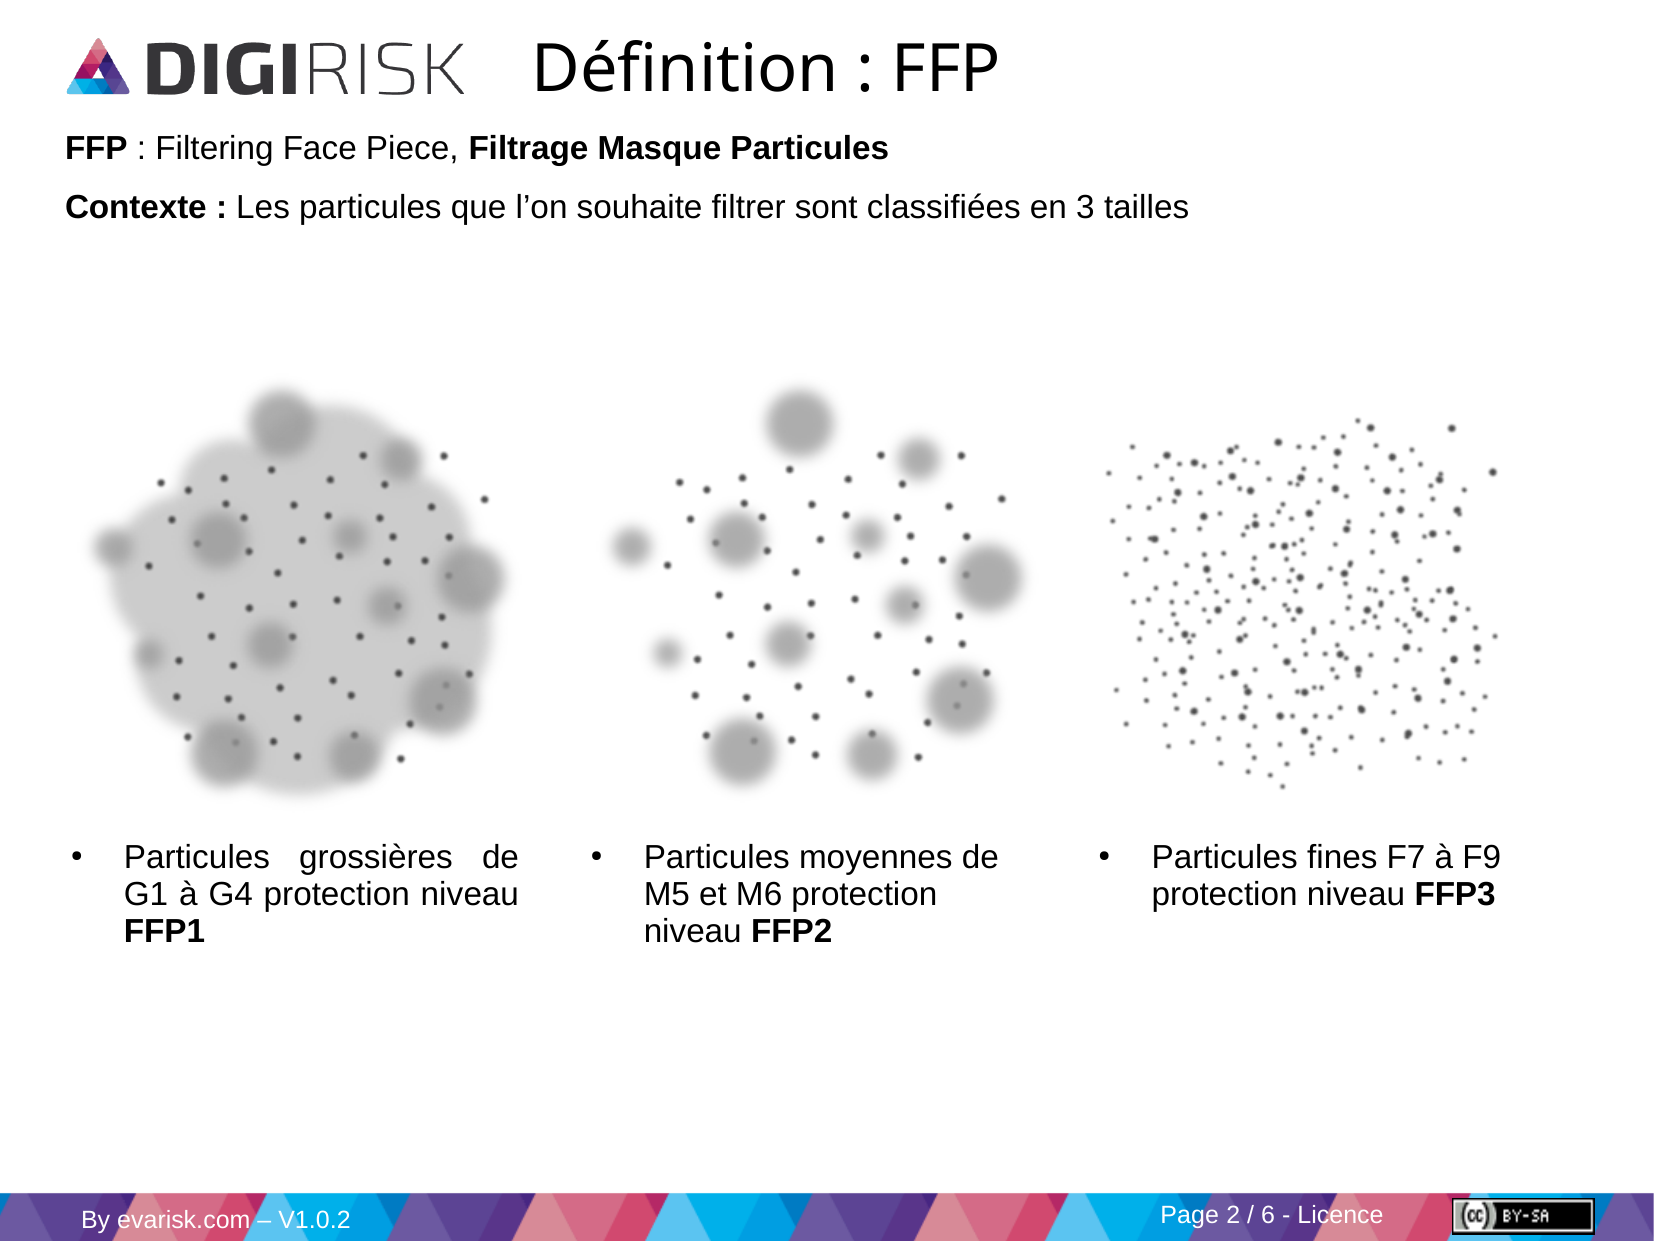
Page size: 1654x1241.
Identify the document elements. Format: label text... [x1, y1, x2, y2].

list Contexte : Les particules que l’on souhaite filtrer sont classifiées en 3 tailles [64, 188, 1548, 237]
list Particules moyennes de M5 et M6 protection niveau FFP2 [572, 838, 1040, 1146]
picture [64, 35, 464, 95]
list Particules grossières de G1 à G4 protection niveau FFP1 [53, 838, 520, 1146]
picture [70, 366, 529, 820]
list Particules fines F7 à F9 protection niveau FFP3 [1080, 838, 1548, 1146]
picture [589, 366, 1046, 810]
title Définition : FFP [531, 24, 1176, 107]
picture [1083, 395, 1521, 813]
picture [0, 1175, 1654, 1241]
list FFP : Filtering Face Piece, Filtrage Masque Particules [64, 129, 1548, 178]
picture [1194, 1211, 1201, 1226]
